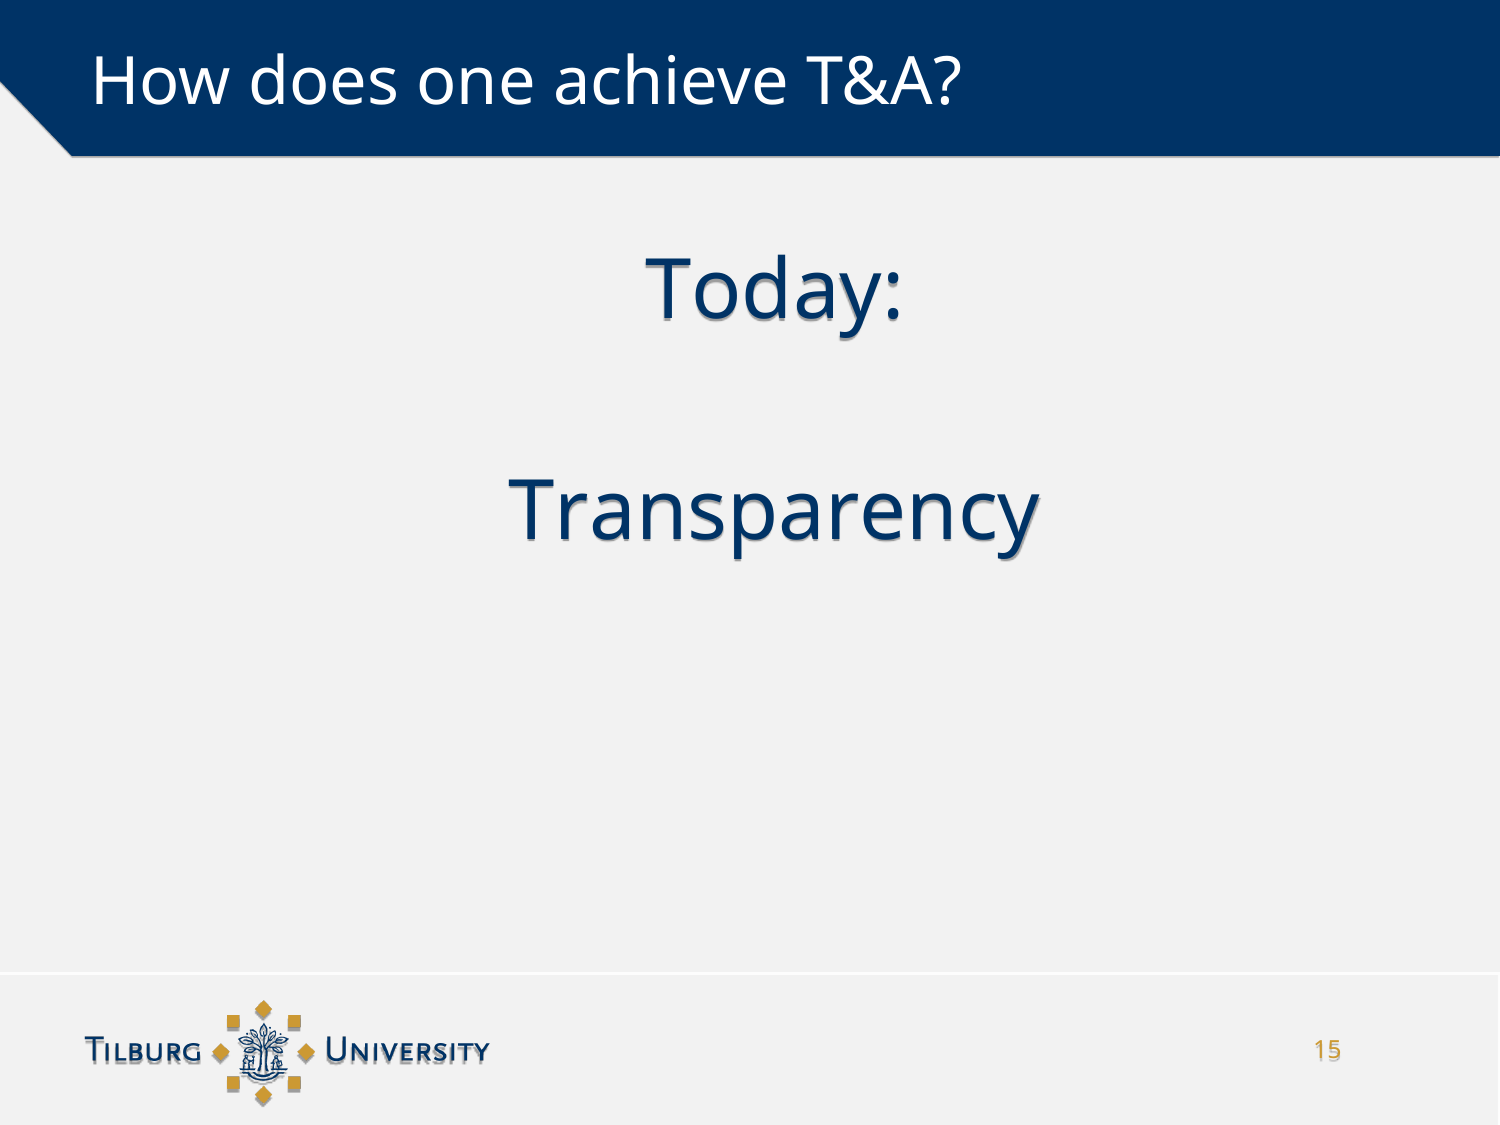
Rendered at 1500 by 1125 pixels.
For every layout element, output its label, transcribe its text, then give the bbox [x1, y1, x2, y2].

text_box [1298, 1026, 1426, 1087]
text_box Today: Transparency [99, 227, 1450, 996]
text_box [75, 202, 1426, 971]
title How does one achieve T&A? [75, 0, 1426, 156]
